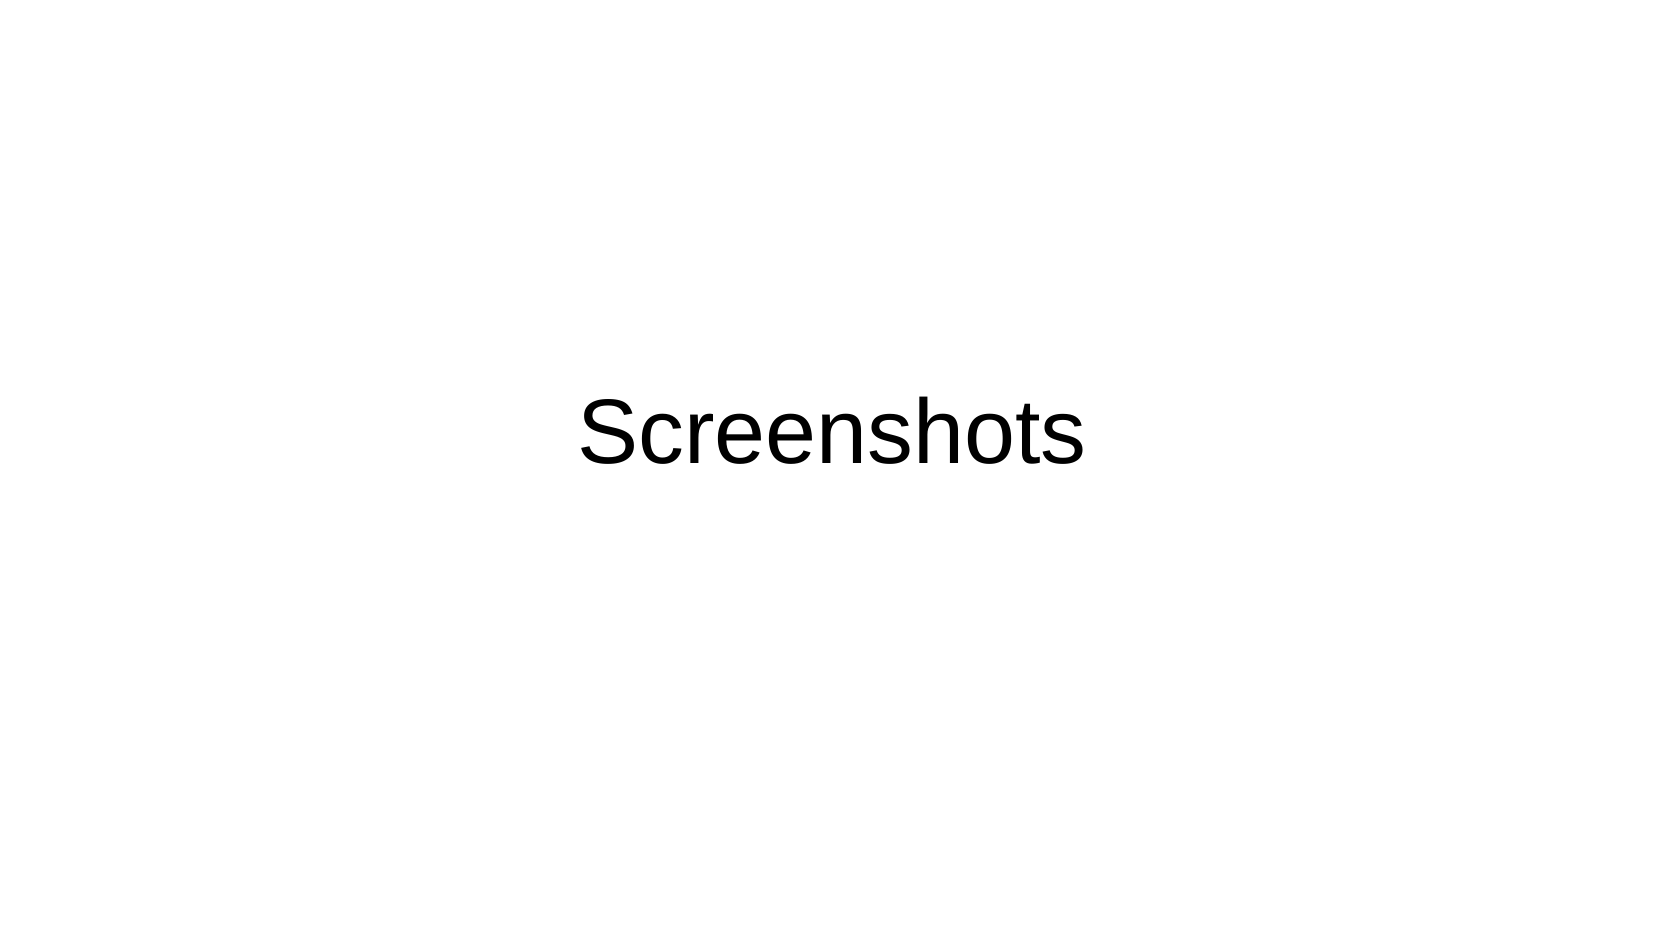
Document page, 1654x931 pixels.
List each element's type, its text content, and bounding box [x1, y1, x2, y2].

title Screenshots [88, 354, 1577, 510]
